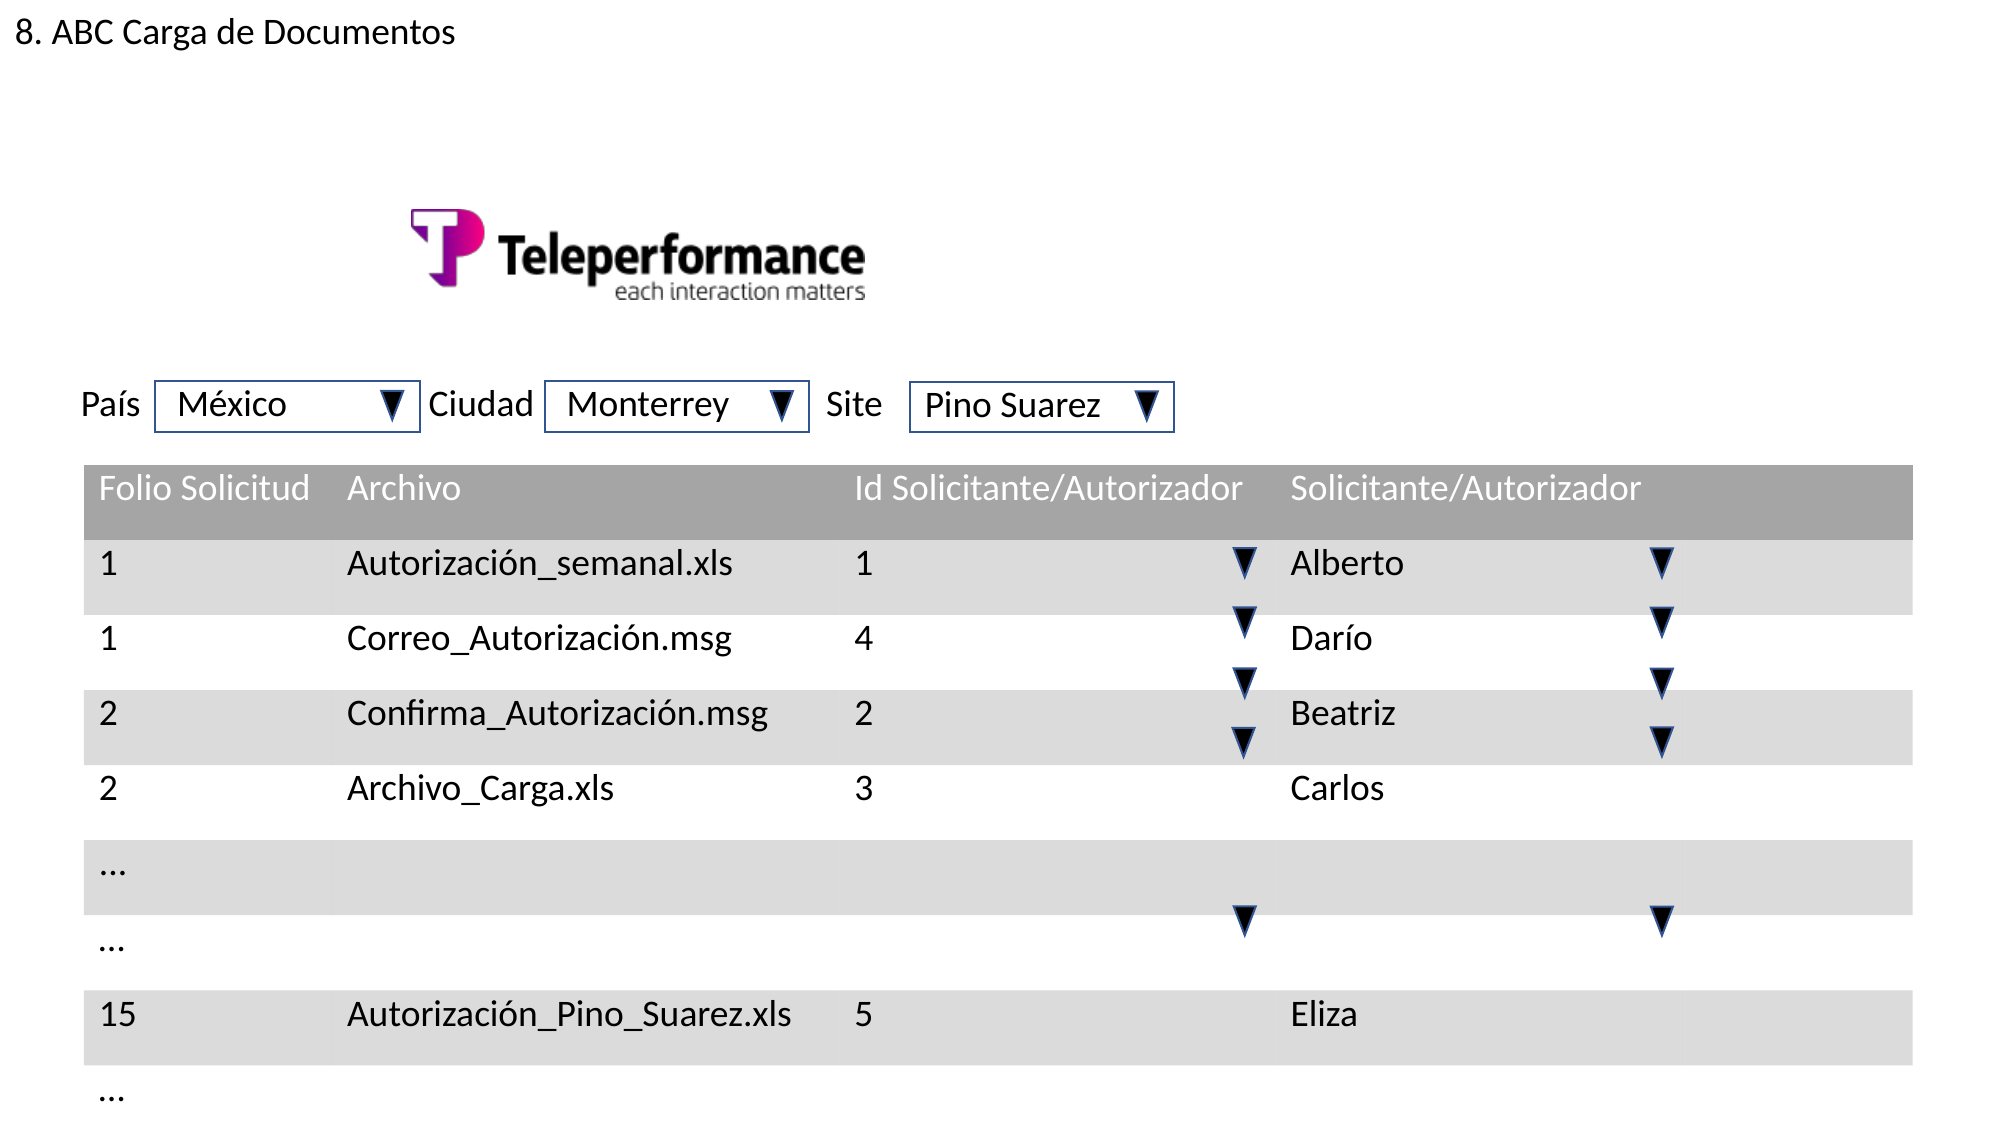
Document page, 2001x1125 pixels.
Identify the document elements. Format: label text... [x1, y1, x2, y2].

text_box Pino Suarez [910, 372, 1118, 432]
table_cell [1276, 840, 1686, 915]
picture [411, 209, 865, 300]
text_box [1650, 668, 1673, 698]
table_cell [1686, 540, 1913, 615]
text_box País [56, 371, 156, 432]
table_cell [1686, 690, 1913, 765]
table_cell 3 [839, 765, 1276, 840]
table_cell Confirma_Autorización.msg [332, 690, 839, 765]
text_box Ciudad [410, 371, 550, 432]
text_box [1135, 391, 1158, 421]
text_box Monterrey [551, 371, 753, 432]
table_cell 2 [84, 690, 332, 765]
table_cell … [84, 1065, 332, 1125]
table_cell [1276, 915, 1686, 990]
table_cell 1 [84, 615, 332, 690]
text_box México [162, 371, 364, 432]
table_cell [1686, 990, 1913, 1065]
table_cell [839, 840, 1276, 915]
text_box [1650, 548, 1673, 578]
table_header Folio Solicitud [84, 465, 332, 540]
table_cell 2 [84, 765, 332, 840]
text_box [1232, 727, 1255, 757]
text_box [770, 391, 793, 420]
table_cell 15 [84, 990, 332, 1065]
table_header Id Solicitante/Autorizador [839, 465, 1276, 540]
text_box [1233, 607, 1256, 637]
table_cell [1686, 615, 1913, 690]
text_box Site [808, 371, 898, 432]
table_cell [1686, 765, 1913, 840]
table_cell Beatriz [1276, 690, 1686, 765]
table_cell [1686, 840, 1913, 915]
table_cell 1 [839, 540, 1276, 615]
text_box [1233, 668, 1256, 698]
table_cell Carlos [1276, 765, 1686, 840]
text_box [381, 390, 404, 420]
text_box [1650, 906, 1673, 936]
table_cell ... [84, 840, 332, 915]
table_cell [1686, 1065, 1913, 1125]
table_cell Correo_Autorización.msg [332, 615, 839, 690]
text_box [1650, 727, 1673, 757]
table_cell [332, 840, 839, 915]
table_cell Darío [1276, 615, 1686, 690]
table_cell Alberto [1276, 540, 1686, 615]
table_cell [1276, 1065, 1686, 1125]
table_header Solicitante/Autorizador [1276, 465, 1686, 540]
table_cell Autorización_Pino_Suarez.xls [332, 990, 839, 1065]
table_cell Eliza [1276, 990, 1686, 1065]
text_box [1233, 548, 1256, 577]
table_cell [332, 915, 839, 990]
table_cell [1686, 915, 1913, 990]
table_cell [839, 1065, 1276, 1125]
table_cell [332, 1065, 839, 1125]
text_box [1233, 906, 1256, 936]
text_box [1650, 607, 1673, 637]
table_header [1686, 465, 1913, 540]
table_cell 1 [84, 540, 332, 615]
text_box 8. ABC Carga de Documentos [0, 0, 534, 60]
table_header Archivo [332, 465, 839, 540]
table_cell 2 [839, 690, 1276, 765]
table_cell Autorización_semanal.xls [332, 540, 839, 615]
table_cell … [84, 915, 332, 990]
table_cell 4 [839, 615, 1276, 690]
table_cell 5 [839, 990, 1276, 1065]
table_cell [839, 915, 1276, 990]
table_cell Archivo_Carga.xls [332, 765, 839, 840]
